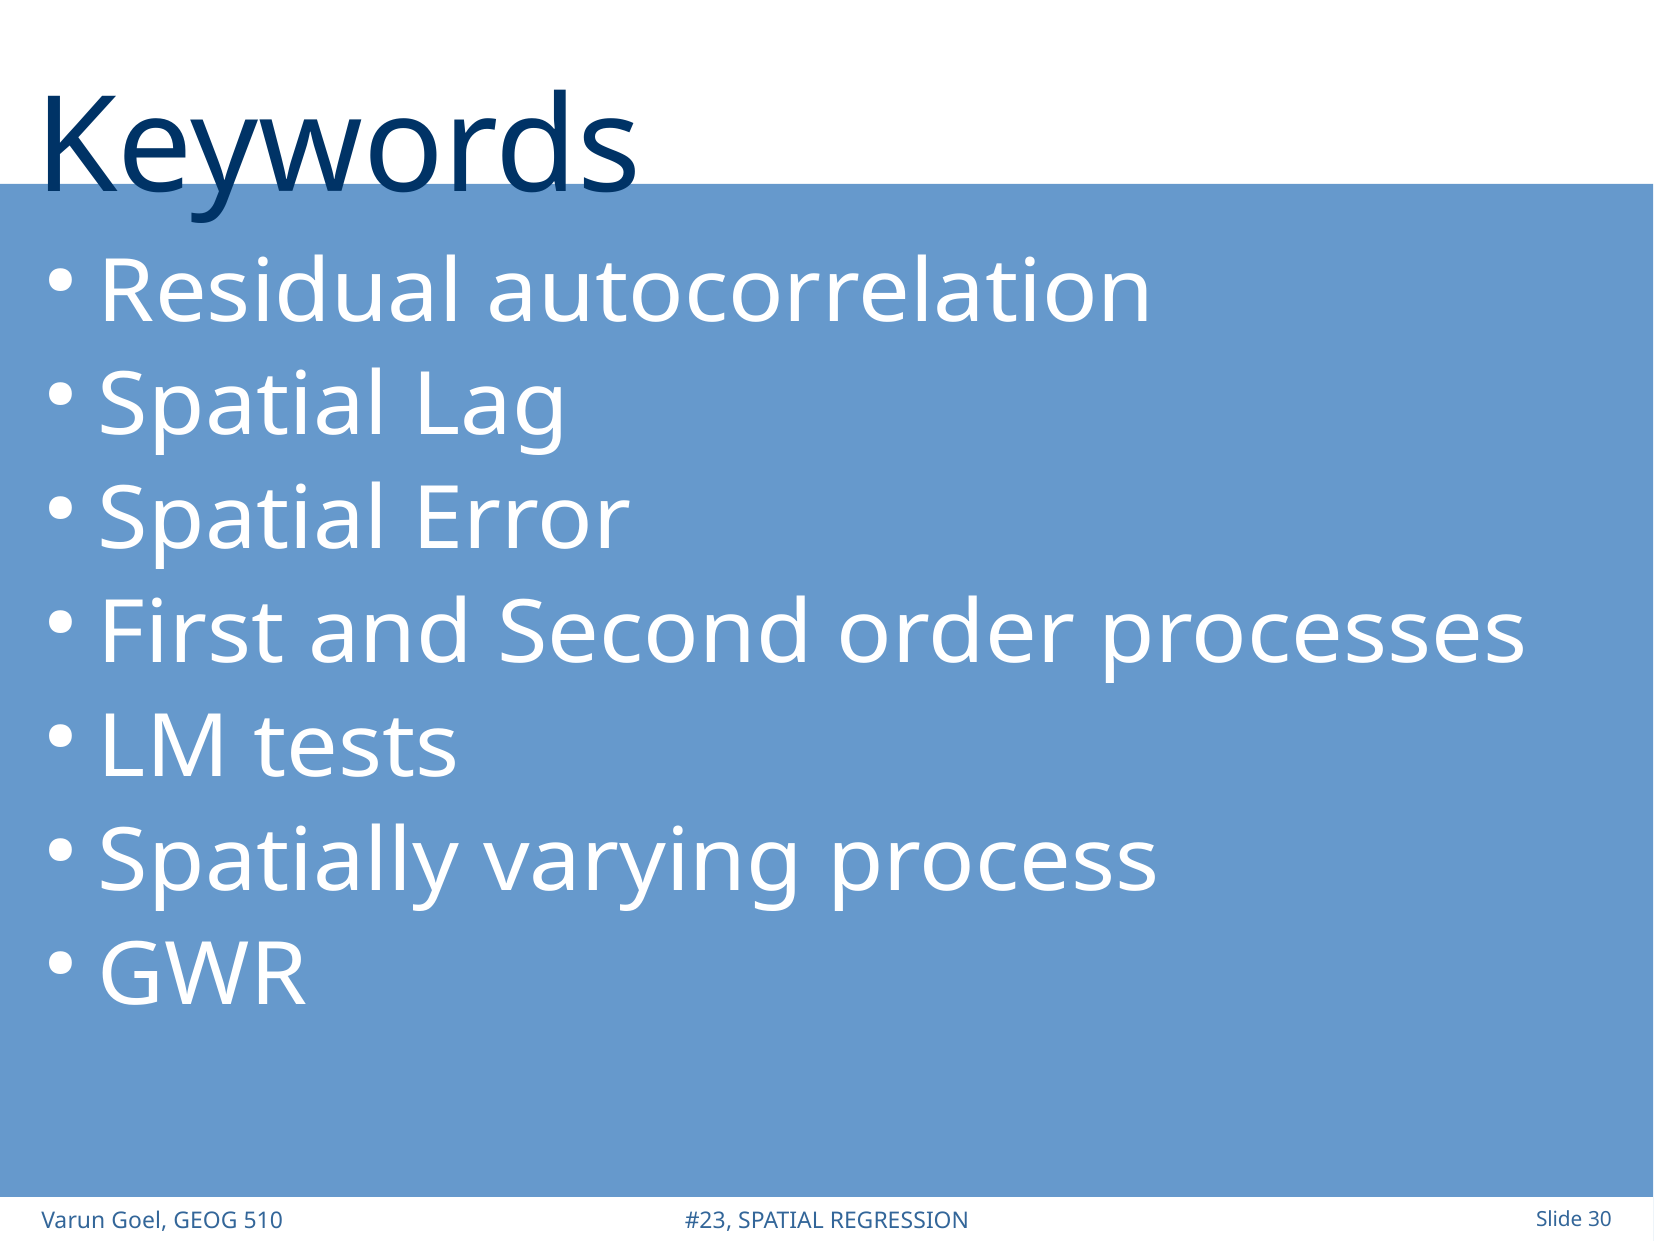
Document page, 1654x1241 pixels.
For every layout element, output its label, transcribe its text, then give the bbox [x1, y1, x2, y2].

list Residual autocorrelation Spatial Lag Spatial Error First and Second order processes LM tests Spatially varying process GWR [26, 237, 1601, 1156]
title Keywords [35, 35, 1573, 237]
